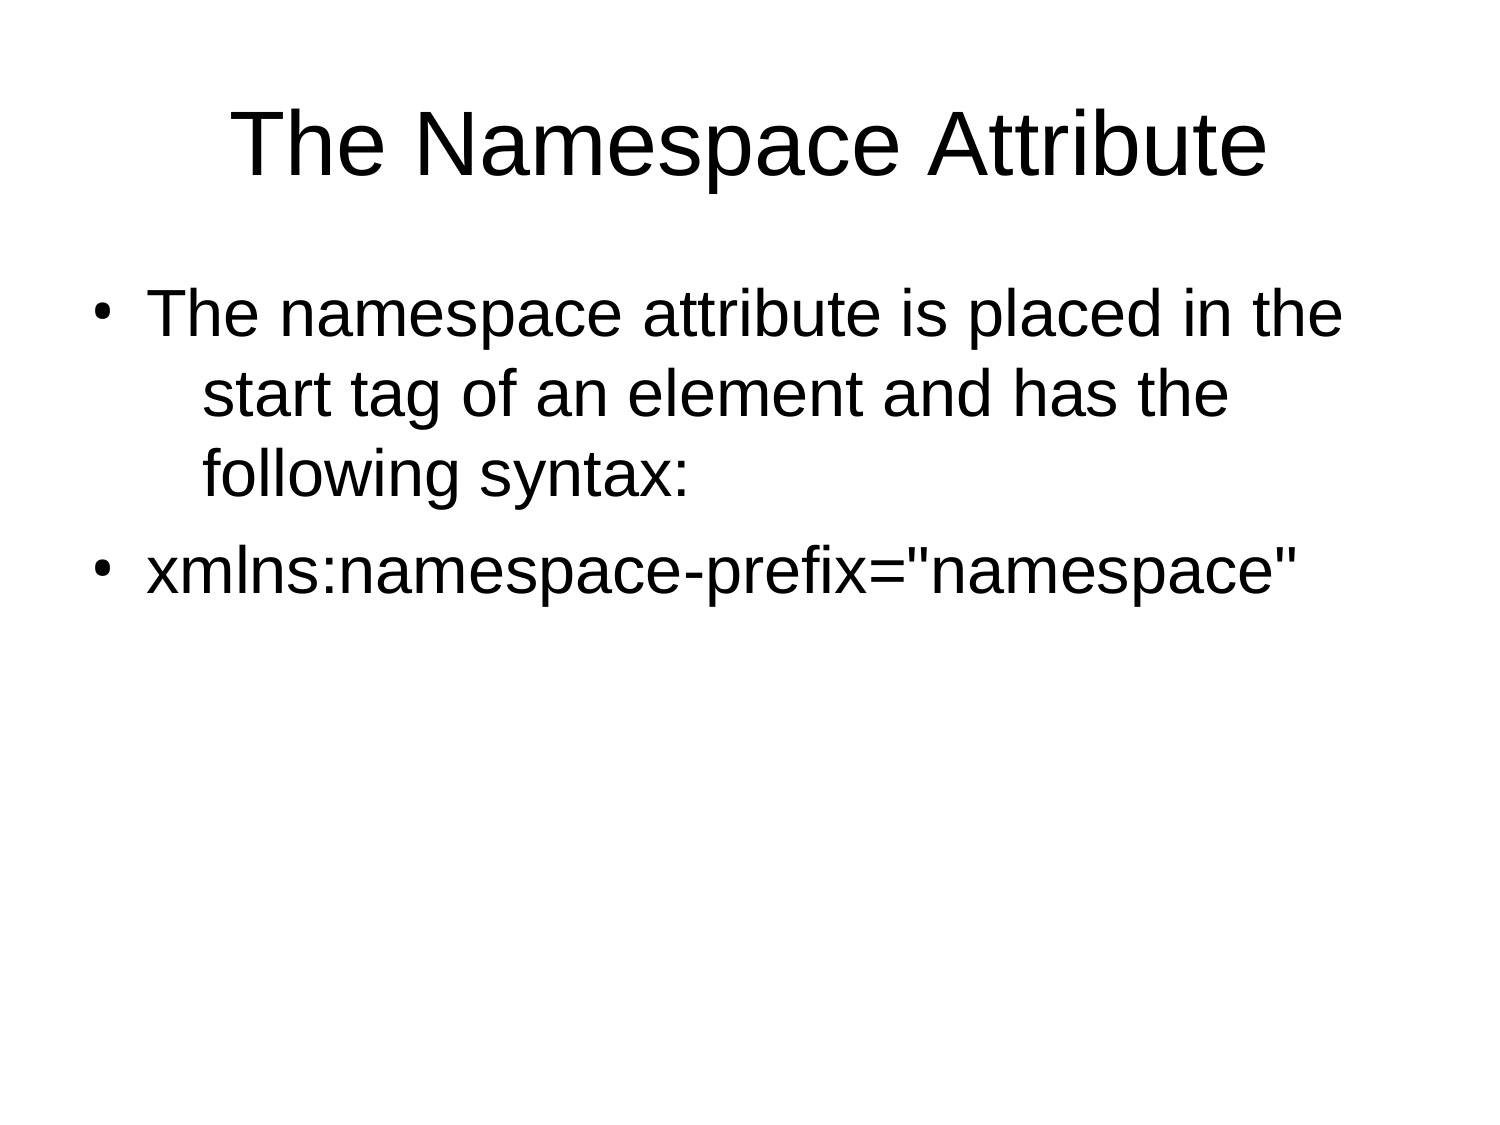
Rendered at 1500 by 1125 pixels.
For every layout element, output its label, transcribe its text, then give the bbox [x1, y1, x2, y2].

title The Namespace Attribute [75, 45, 1426, 233]
list The namespace attribute is placed in the start tag of an element and has the following syntax: xmlns:namespace-prefix="namespace" [75, 262, 1426, 1005]
